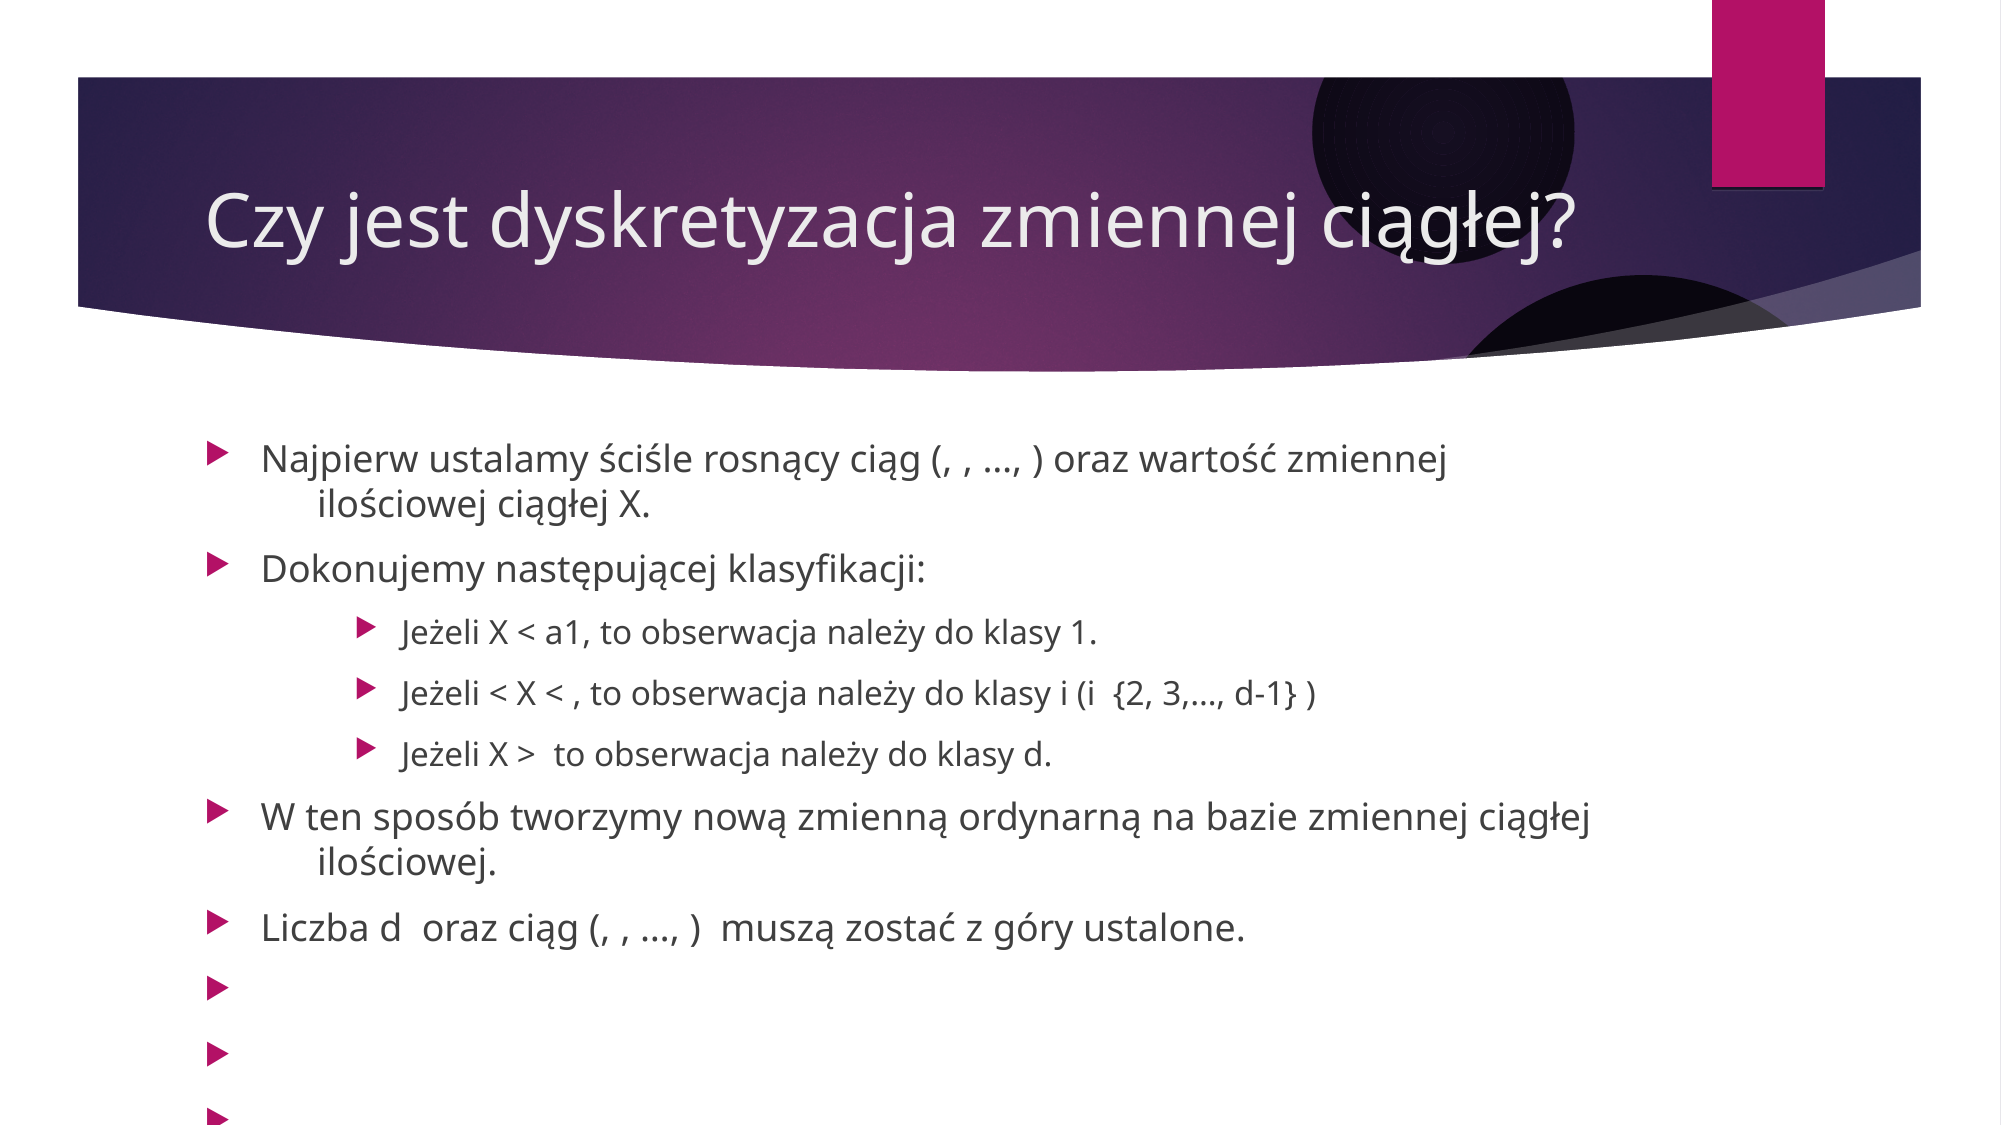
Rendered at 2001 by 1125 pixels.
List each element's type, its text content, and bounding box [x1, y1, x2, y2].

title Czy jest dyskretyzacja zmiennej ciągłej? [189, 159, 1627, 276]
list Najpierw ustalamy ściśle rosnący ciąg (, , …, ) oraz wartość zmiennej ilościowej ciągłej X. Dokonujemy następującej klasyfikacji: Jeżeli X < a1, to obserwacja należy do klasy 1. Jeżeli < X < , to obserwacja należy do klasy i (i {2, 3,…, d-1} ) Jeżeli X > to obserwacja należy do klasy d. W ten sposób tworzymy nową zmienną ordynarną na bazie zmiennej ciągłej ilościowej. Liczba d oraz ciąg (, , …, ) muszą zostać z góry ustalone. [189, 427, 1638, 988]
